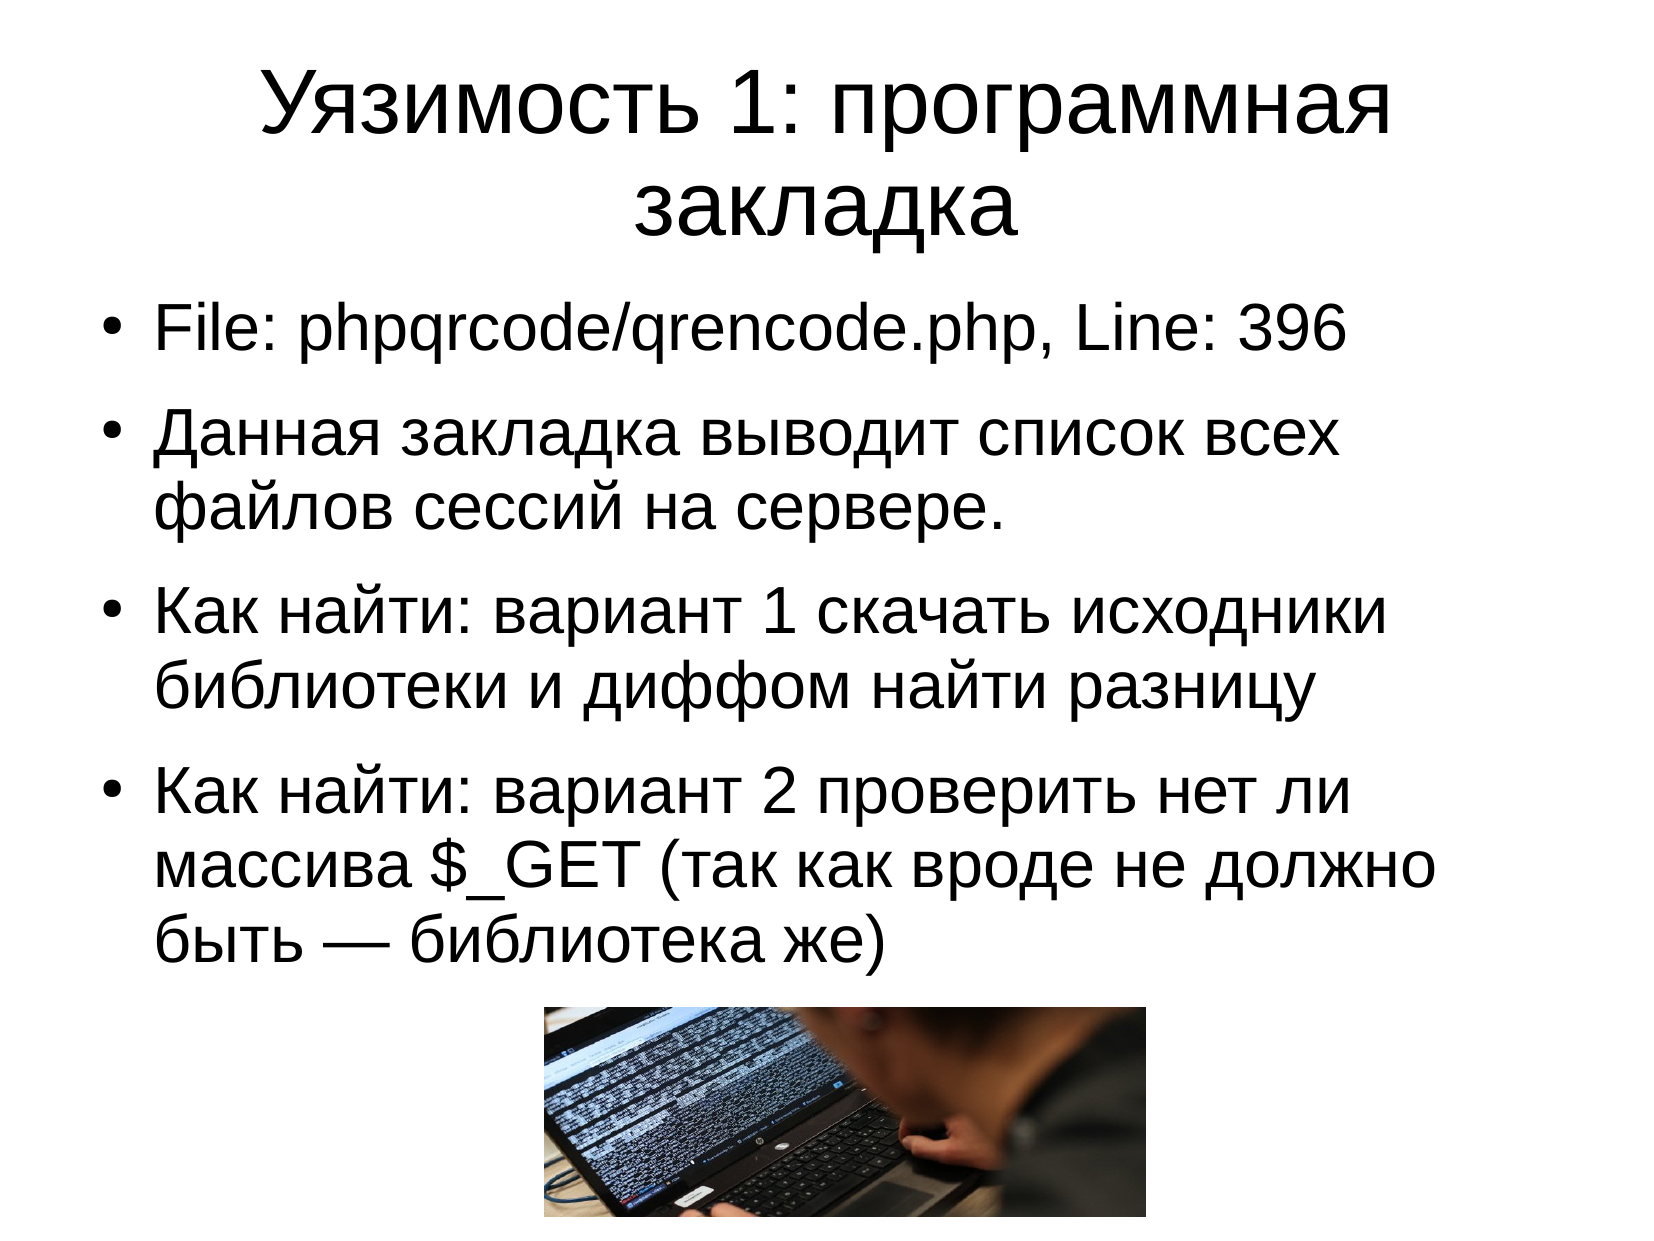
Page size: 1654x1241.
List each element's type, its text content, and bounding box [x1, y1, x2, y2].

title Уязимость 1: программная закладка [82, 49, 1571, 257]
list File: phpqrcode/qrencode.php, Line: 396 Данная закладка выводит список всех файлов сессий на сервере. Как найти: вариант 1 скачать исходники библиотеки и диффом найти разницу Как найти: вариант 2 проверить нет ли массива $_GET (так как вроде не должно быть — библиотека же) [82, 290, 1571, 1010]
picture [544, 1007, 1146, 1217]
